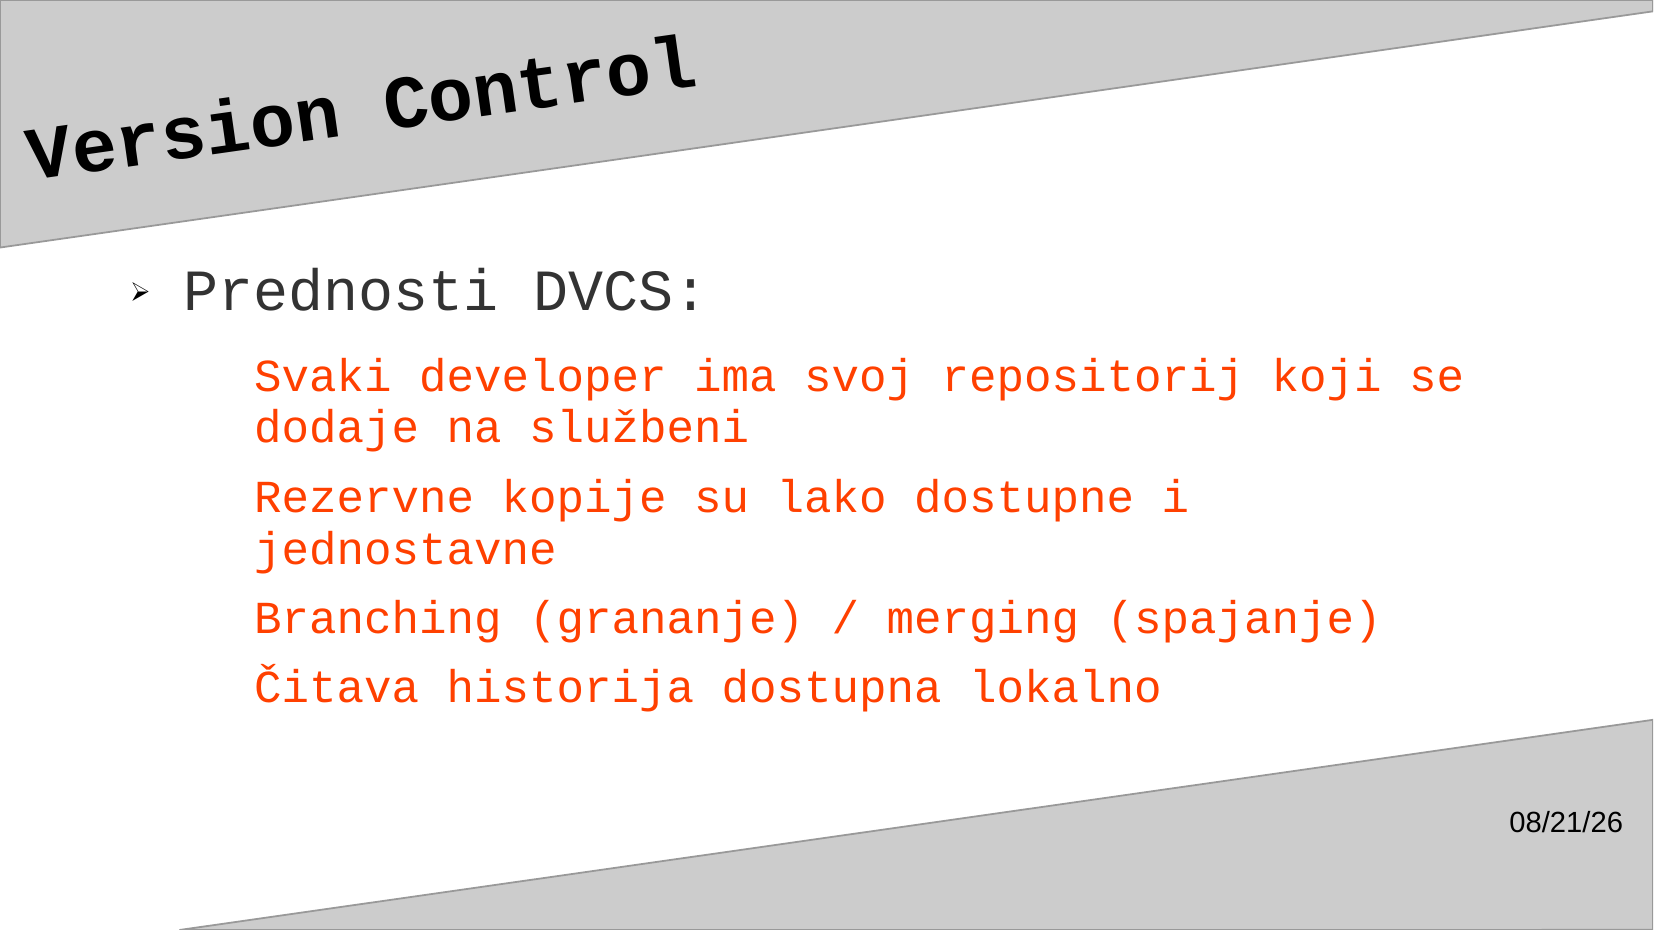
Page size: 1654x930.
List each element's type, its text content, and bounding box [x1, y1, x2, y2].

title Version Control [16, 0, 1501, 239]
list Prednosti DVCS: Svaki developer ima svoj repositorij koji se dodaje na službeni Rezervne kopije su lako dostupne i jednostavne Branching (grananje) / merging (spajanje) Čitava historija dostupna lokalno [112, 262, 1493, 840]
